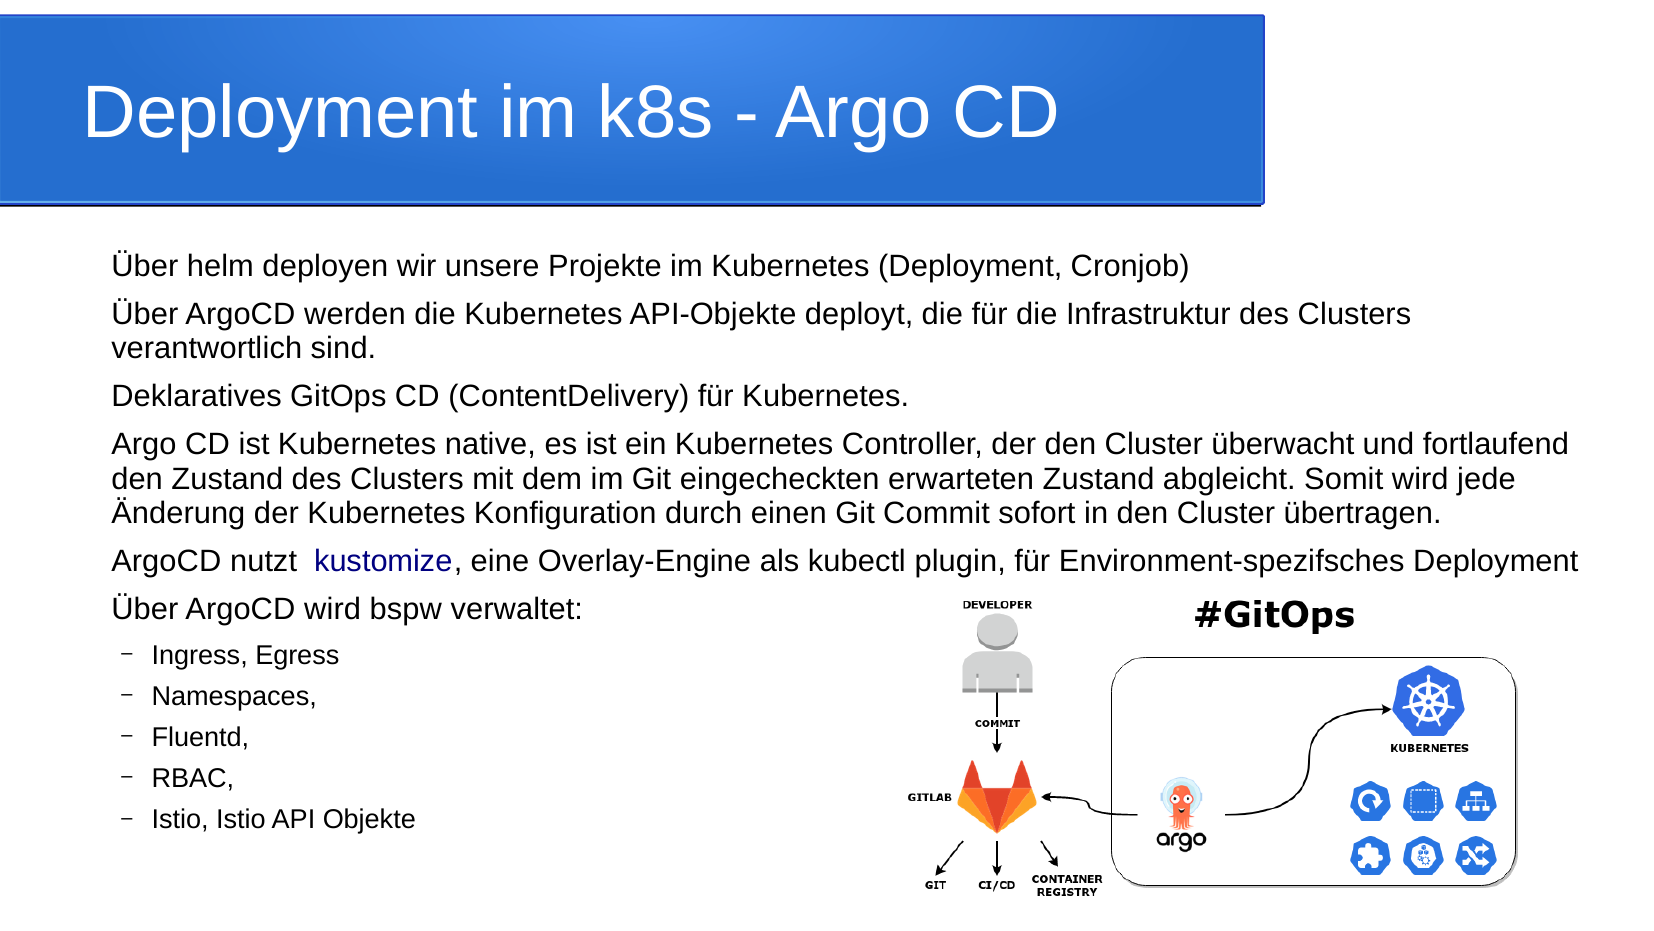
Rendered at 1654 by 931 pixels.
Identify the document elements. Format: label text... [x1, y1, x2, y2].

title Deployment im k8s - Argo CD [82, 35, 1235, 189]
list Über helm deployen wir unsere Projekte im Kubernetes (Deployment, Cronjob) Über ArgoCD werden die Kubernetes API-Objekte deployt, die für die Infrastruktur des Clusters verantwortlich sind. Deklaratives GitOps CD (ContentDelivery) für Kubernetes. Argo CD ist Kubernetes native, es ist ein Kubernetes Controller, der den Cluster überwacht und fortlaufend den Zustand des Clusters mit dem im Git eingecheckten erwarteten Zustand abgleicht. Somit wird jede Änderung der Kubernetes Konfiguration durch einen Git Commit sofort in den Cluster übertragen. ArgoCD nutzt kustomize, eine Overlay-Engine als kubectl plugin, für Environment-spezifsches Deployment Über ArgoCD wird bspw verwaltet: Ingress, Egress Namespaces, Fluentd, RBAC, Istio, Istio API Objekte [70, 248, 1595, 898]
picture [885, 587, 1548, 915]
